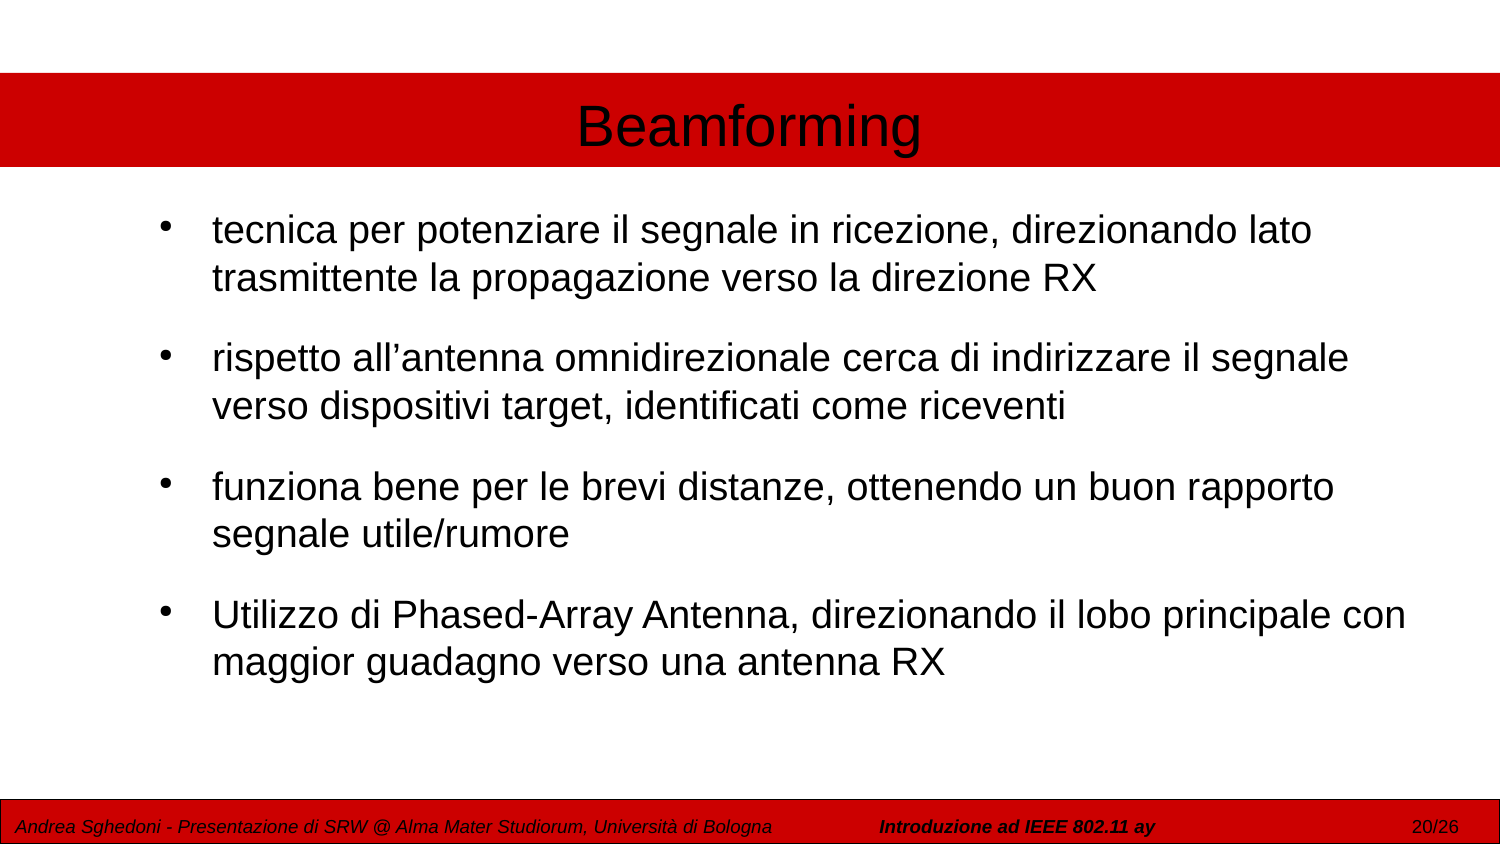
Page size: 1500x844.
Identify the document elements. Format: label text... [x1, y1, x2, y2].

title Andrea Sghedoni - Presentazione di SRW @ Alma Mater Studiorum, Università di Bologna Introduzione ad IEEE 802.11 ay 20/26 [0, 799, 1500, 844]
list tecnica per potenziare il segnale in ricezione, direzionando lato trasmittente la propagazione verso la direzione RX rispetto all’antenna omnidirezionale cerca di indirizzare il segnale verso dispositivi target, identificati come riceventi funziona bene per le brevi distanze, ottenendo un buon rapporto segnale utile/rumore Utilizzo di Phased-Array Antenna, direzionando il lobo principale con maggior guadagno verso una antenna RX [51, 189, 1449, 750]
title Beamforming [0, 72, 1500, 167]
